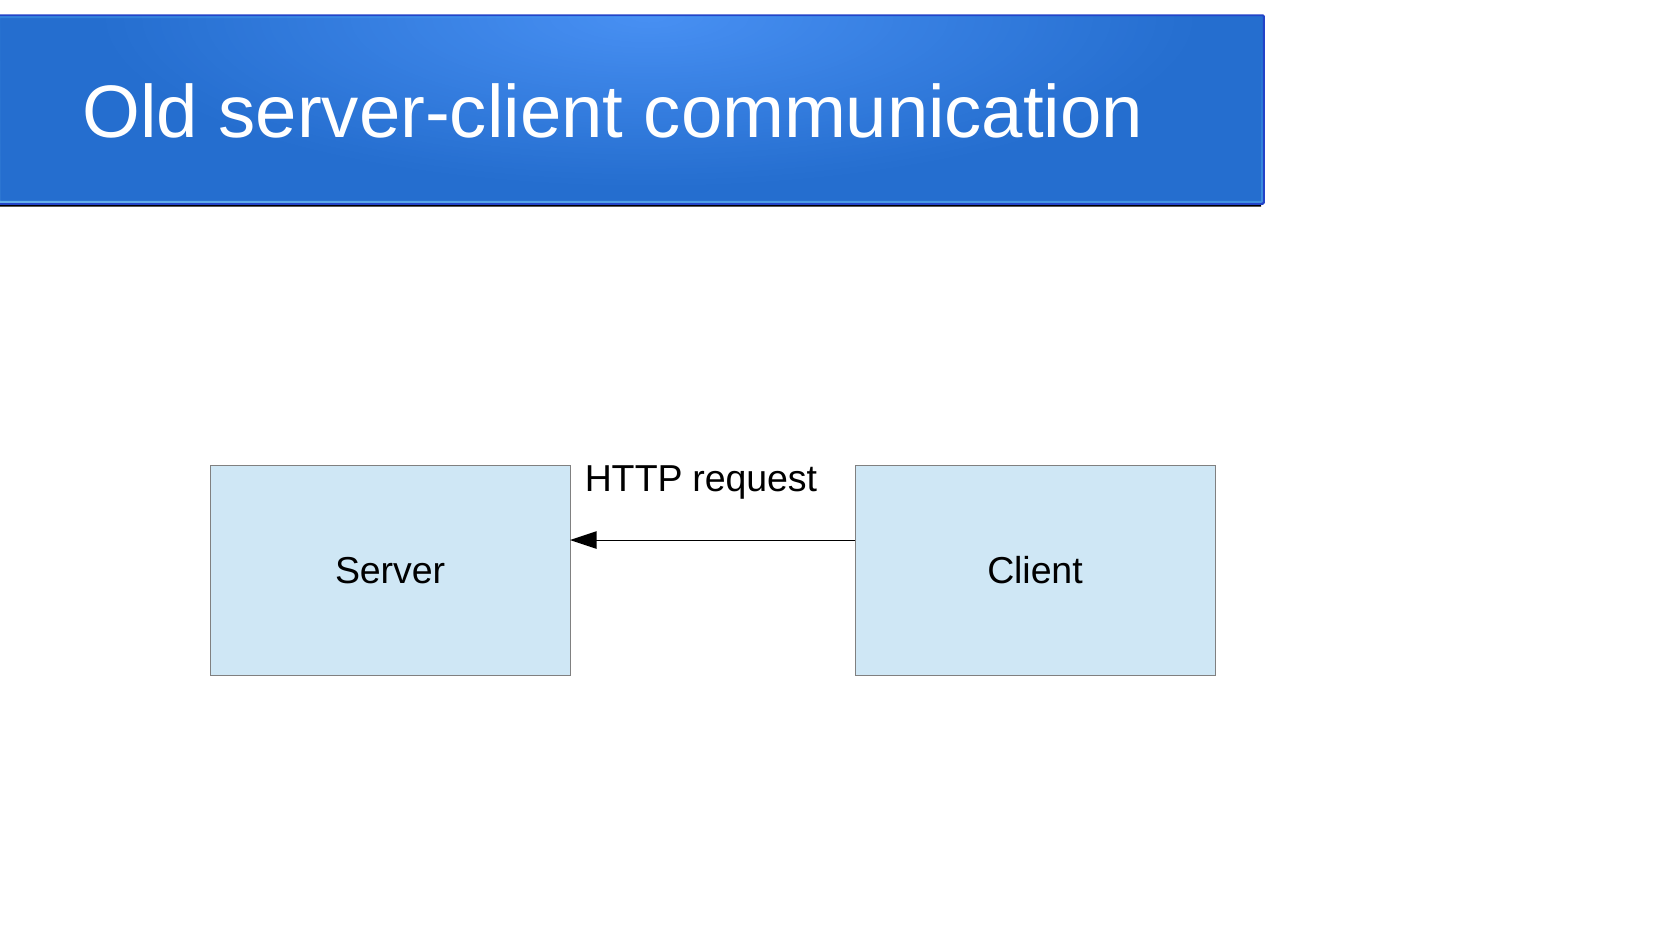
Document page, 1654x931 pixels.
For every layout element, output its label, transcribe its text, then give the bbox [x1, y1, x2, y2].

title Old server-client communication [82, 35, 1235, 189]
text_box Server [210, 465, 571, 676]
text_box Client [855, 465, 1216, 676]
text_box HTTP request [570, 450, 856, 549]
